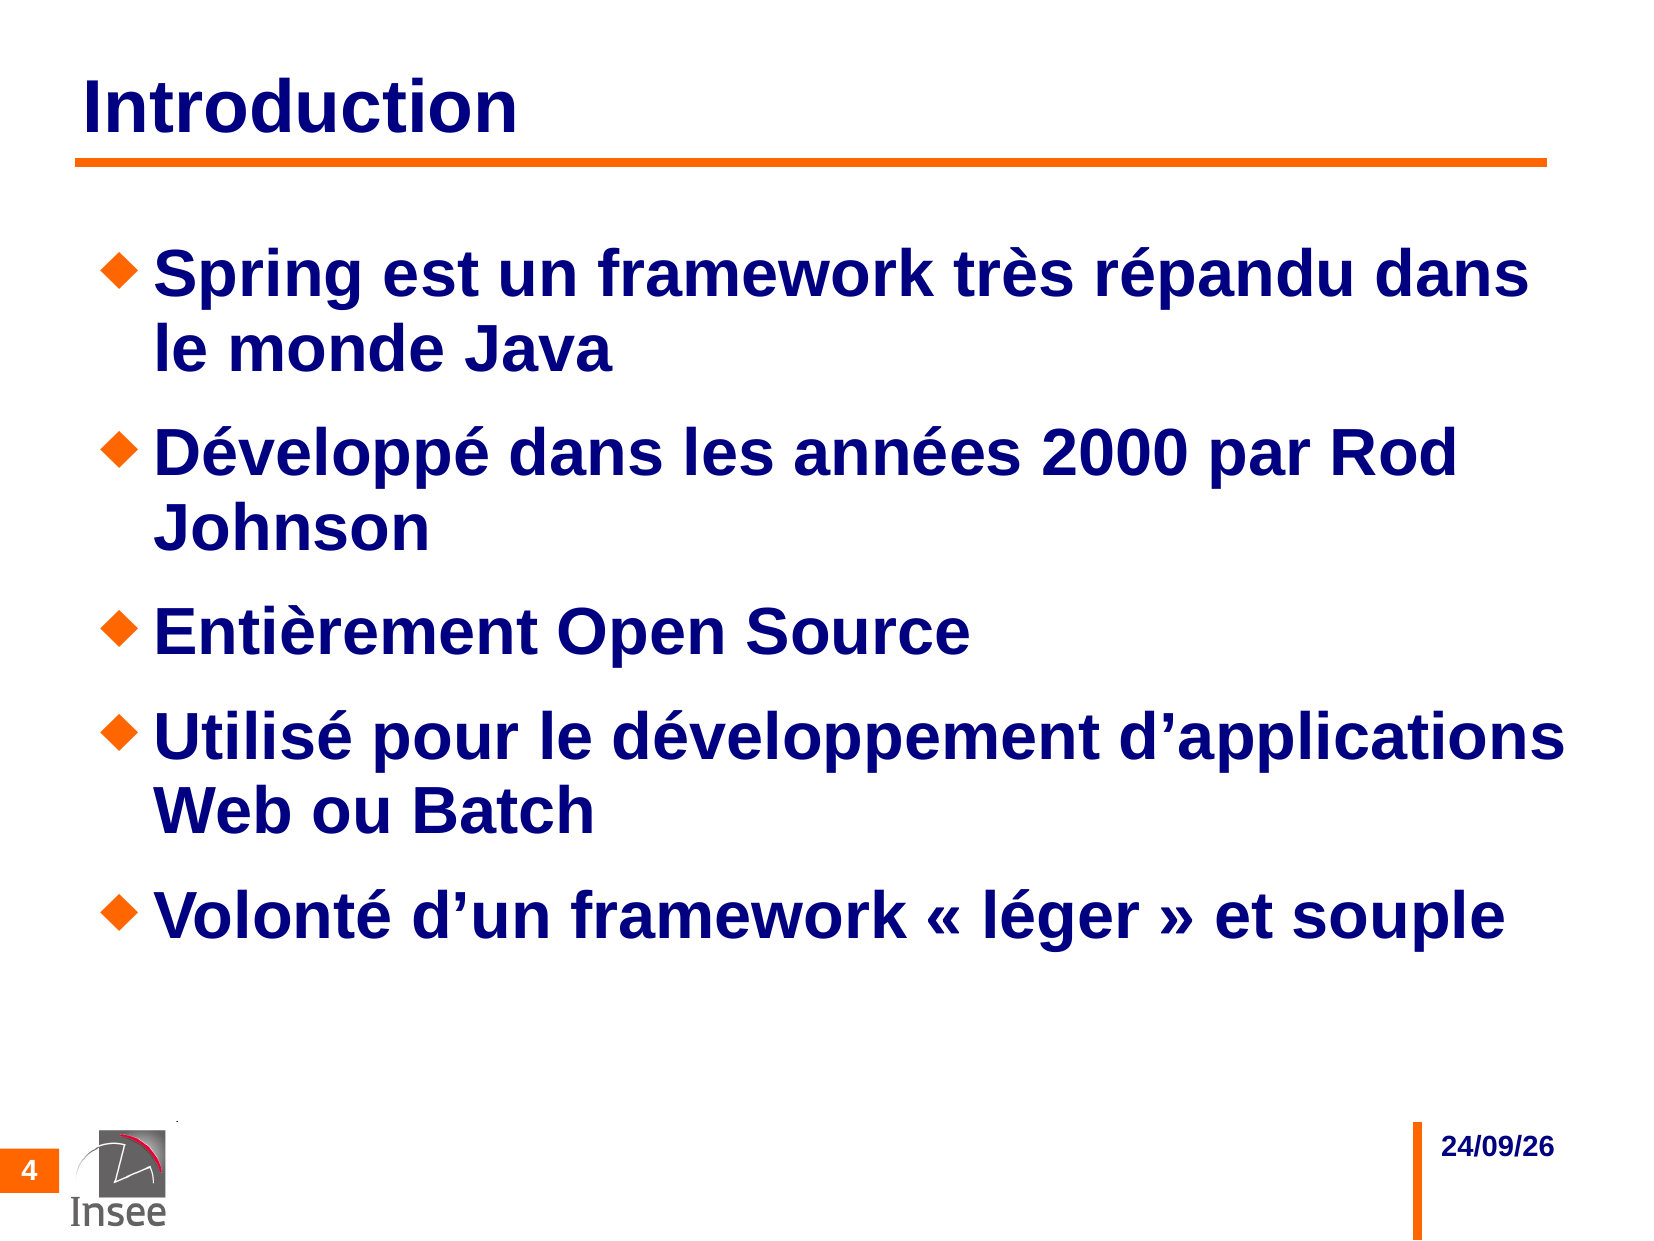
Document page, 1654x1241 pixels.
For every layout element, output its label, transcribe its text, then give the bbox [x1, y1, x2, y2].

list Spring est un framework très répandu dans le monde Java Développé dans les années 2000 par Rod Johnson Entièrement Open Source Utilisé pour le développement d’applications Web ou Batch Volonté d’un framework « léger » et souple [82, 236, 1571, 1052]
picture [62, 1121, 178, 1241]
title Introduction [82, 49, 1619, 163]
